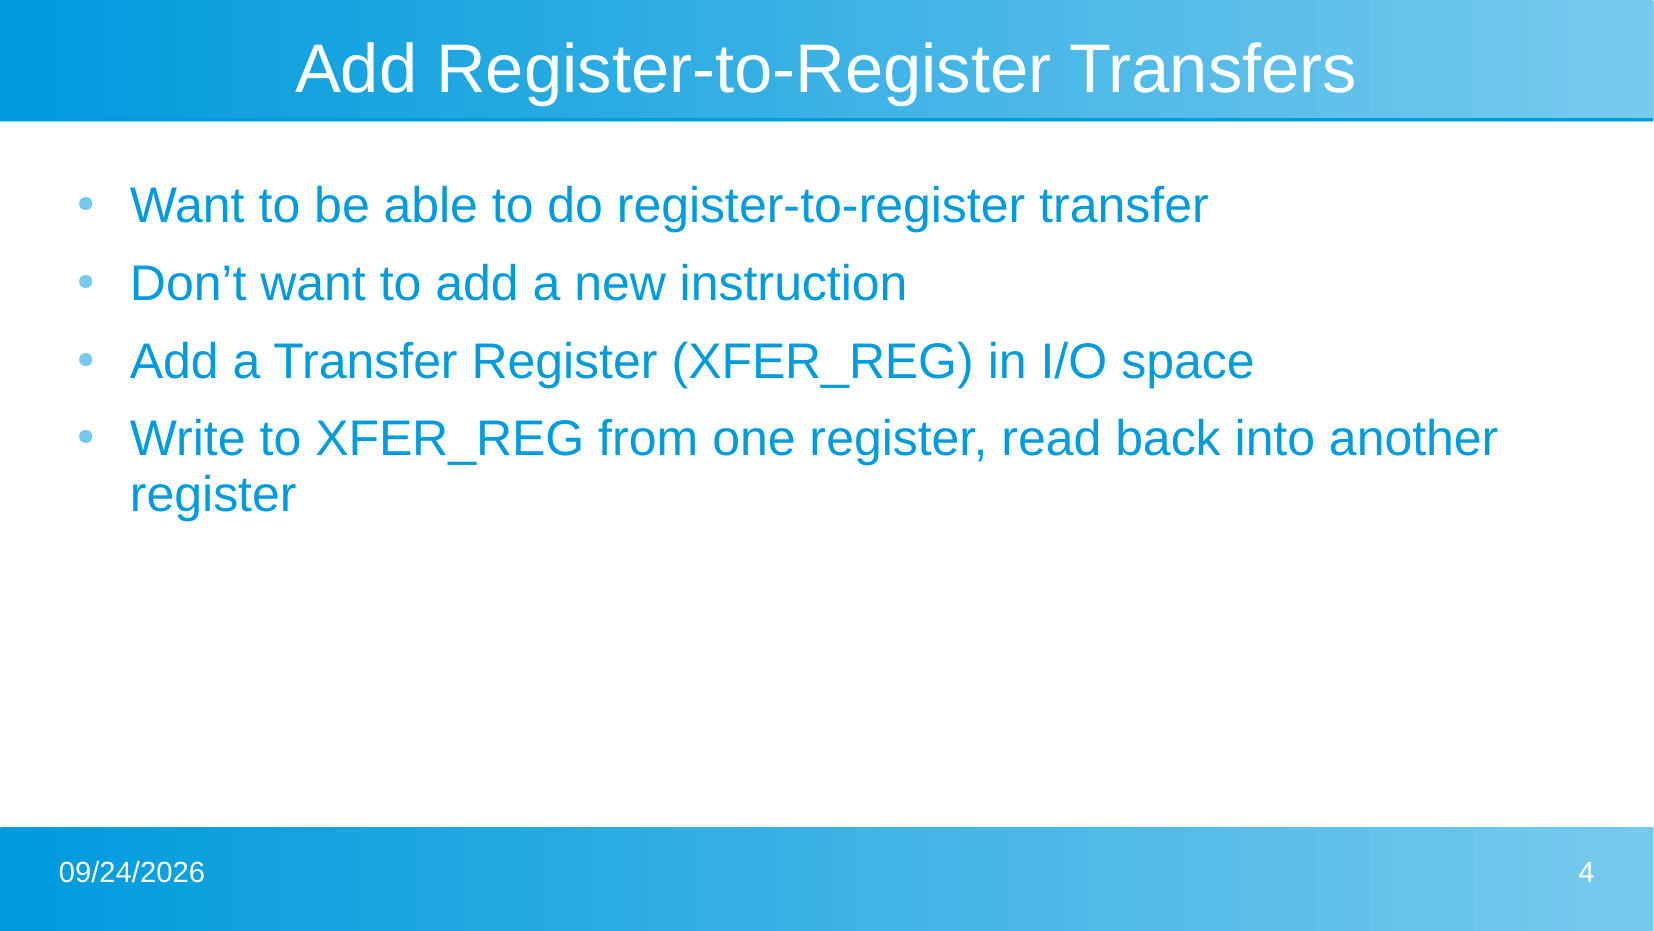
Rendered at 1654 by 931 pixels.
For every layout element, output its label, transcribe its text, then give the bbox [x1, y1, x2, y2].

list Want to be able to do register-to-register transfer Don’t want to add a new instruction Add a Transfer Register (XFER_REG) in I/O space Write to XFER_REG from one register, read back into another register [59, 177, 1595, 768]
title Add Register-to-Register Transfers [59, 29, 1595, 108]
